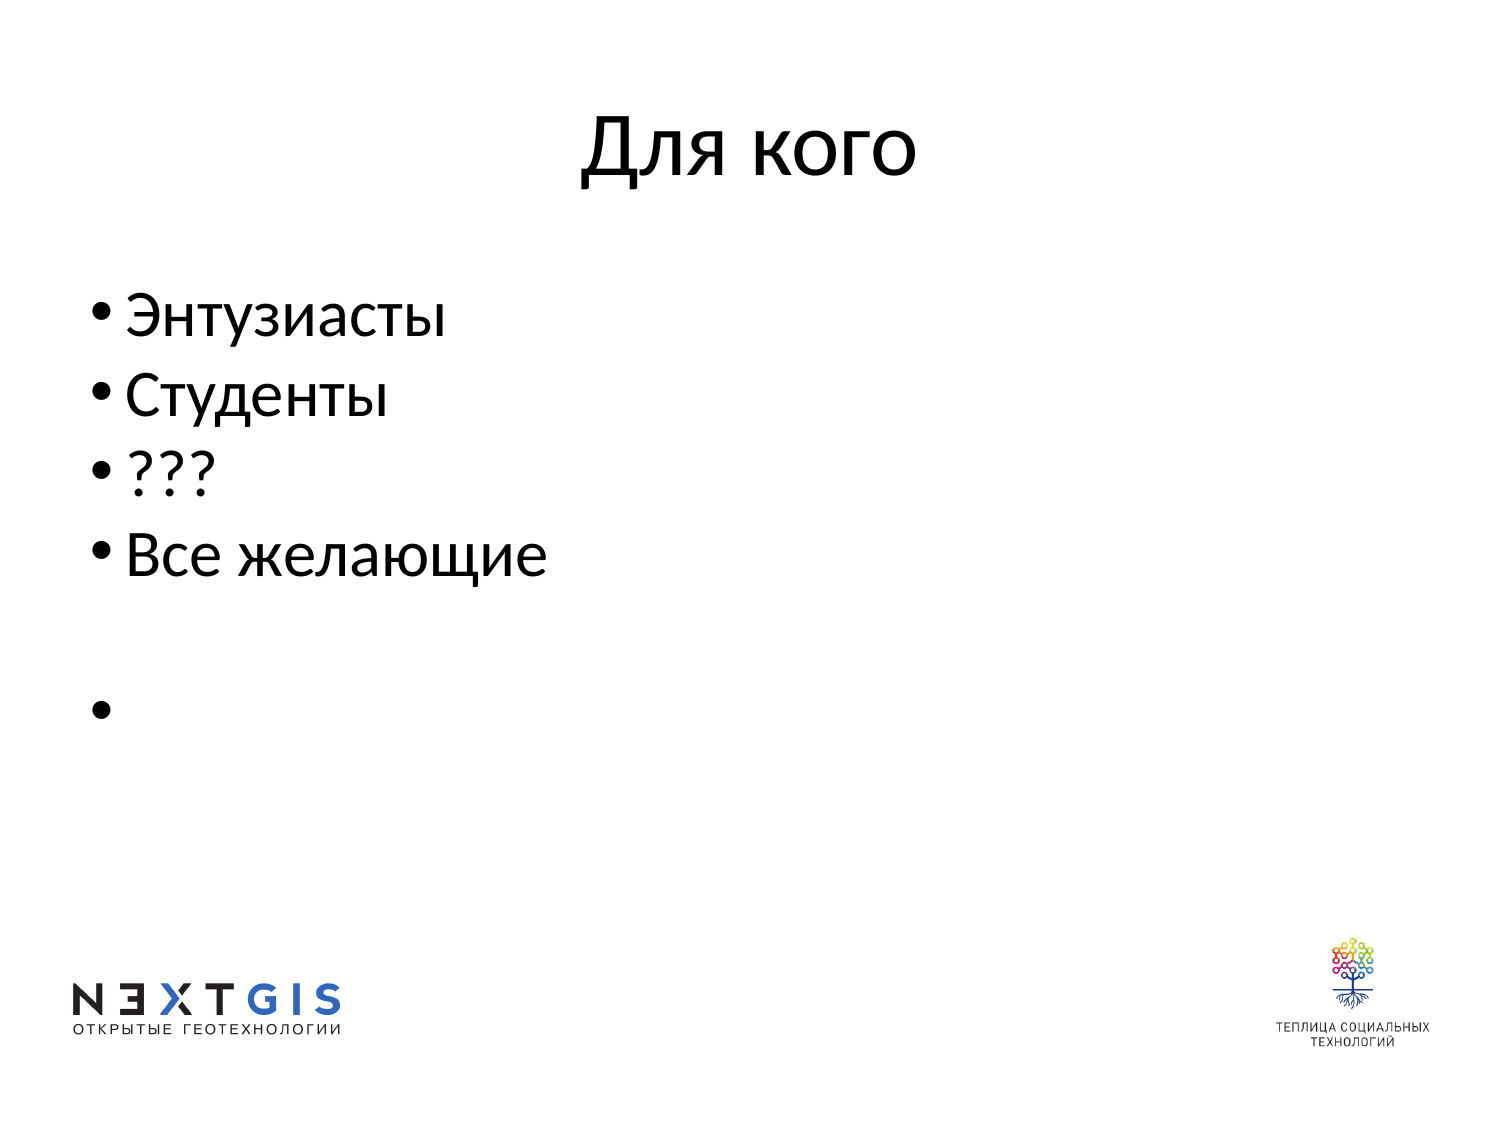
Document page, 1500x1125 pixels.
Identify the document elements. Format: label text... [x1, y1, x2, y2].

picture [70, 980, 343, 1037]
text_box Для кого [75, 45, 1425, 233]
picture [1276, 915, 1429, 1069]
text_box Энтузиасты Студенты ??? Все желающие [75, 262, 1425, 916]
